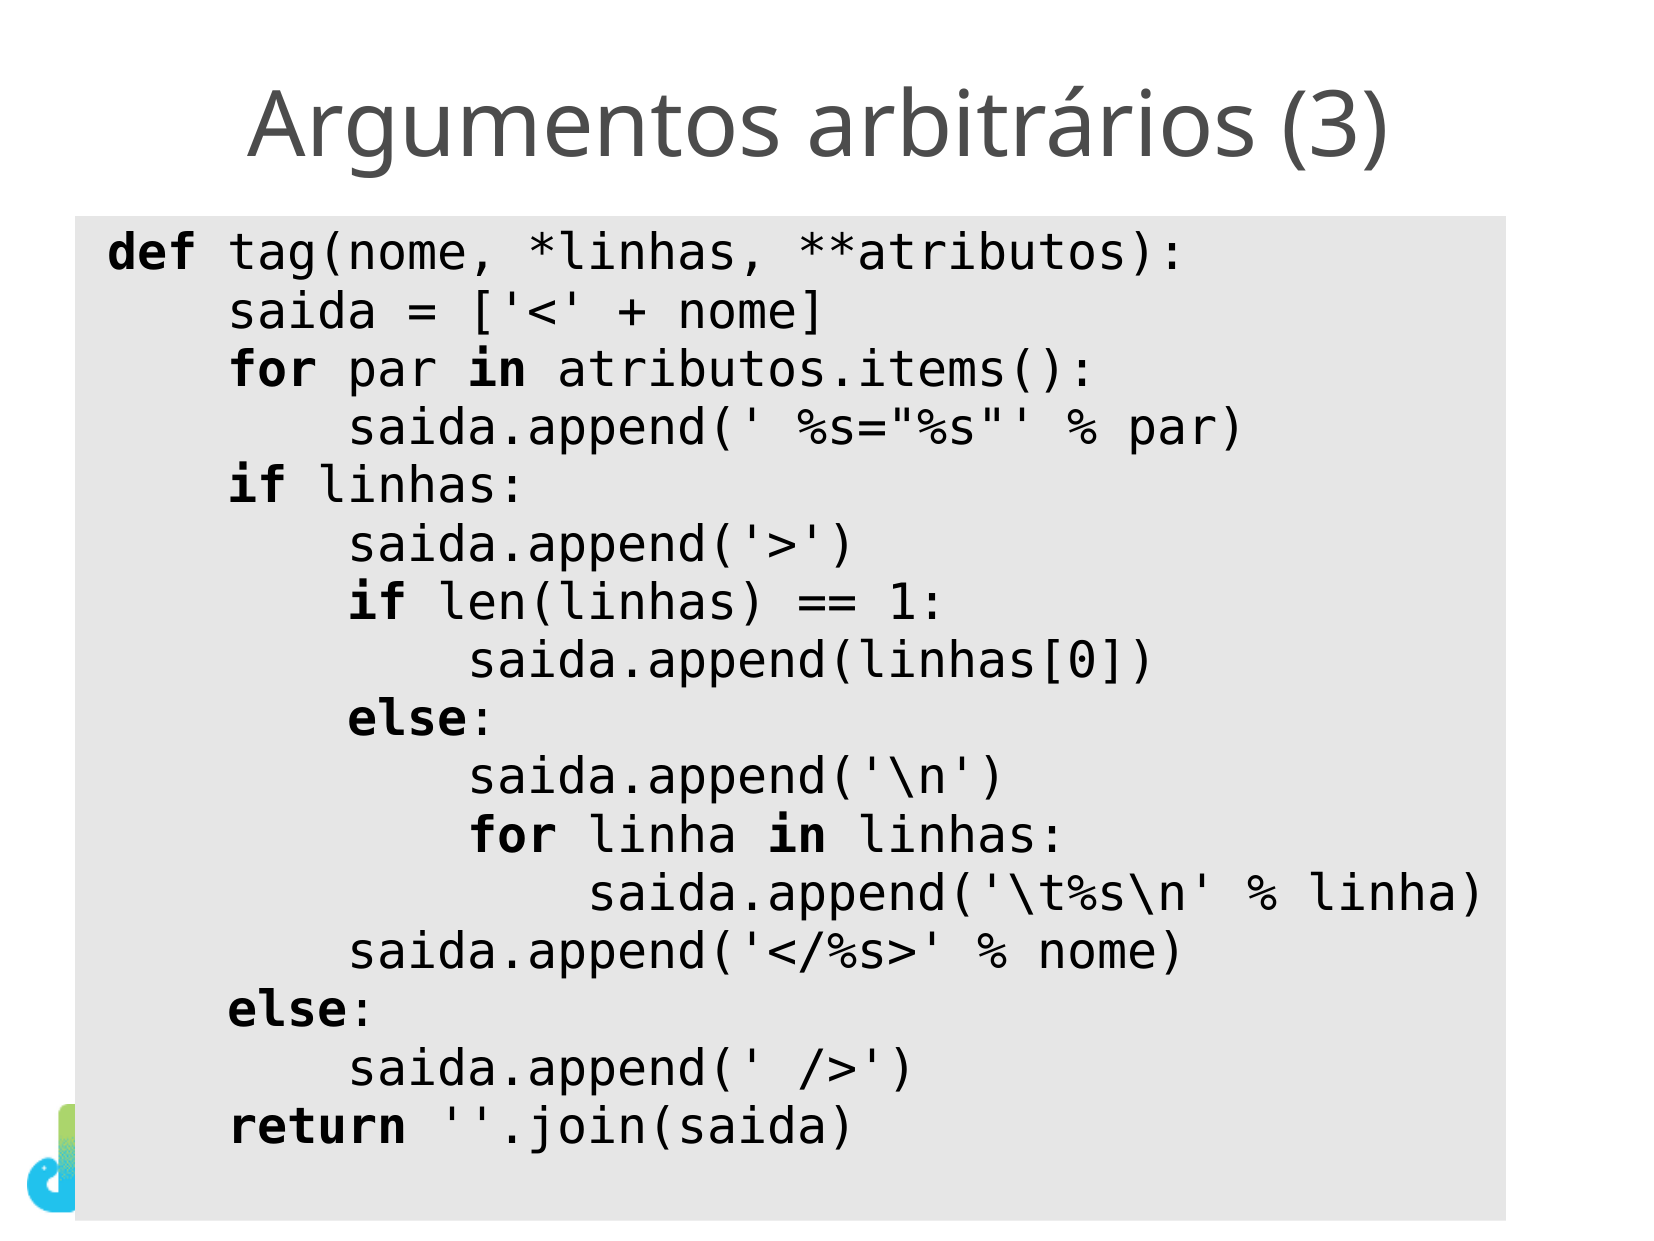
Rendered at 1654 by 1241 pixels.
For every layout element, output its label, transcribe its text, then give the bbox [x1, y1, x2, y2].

picture [27, 1104, 75, 1216]
title Argumentos arbitrários (3) [75, 17, 1564, 226]
text_box def tag(nome, *linhas, **atributos): saida = ['<' + nome] for par in atributos.items(): saida.append(' %s="%s"' % par) if linhas: saida.append('>') if len(linhas) == 1: saida.append(linhas[0]) else: saida.append('\n') for linha in linhas: saida.append('\t%s\n' % linha) saida.append('</%s>' % nome) else: saida.append(' />') return ''.join(saida) [75, 216, 1506, 1221]
